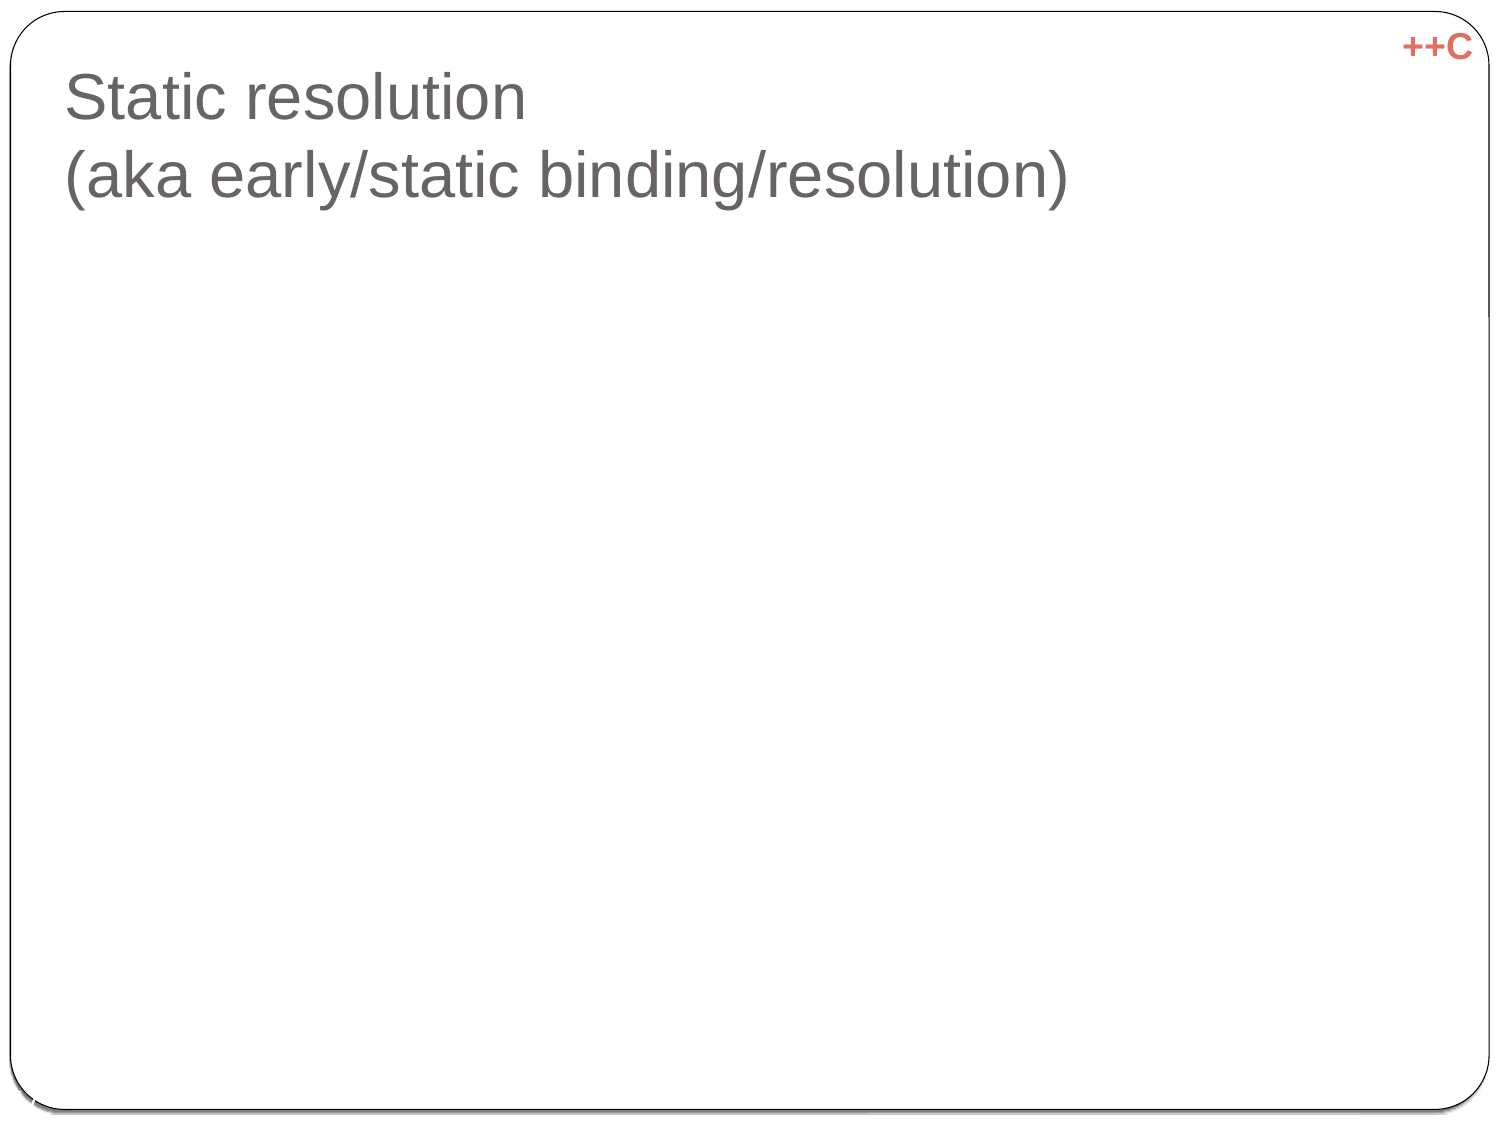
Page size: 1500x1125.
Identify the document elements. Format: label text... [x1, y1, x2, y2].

title Static resolution (aka early/static binding/resolution) [50, 45, 1450, 225]
slide_number <number> [0, 1074, 50, 1125]
